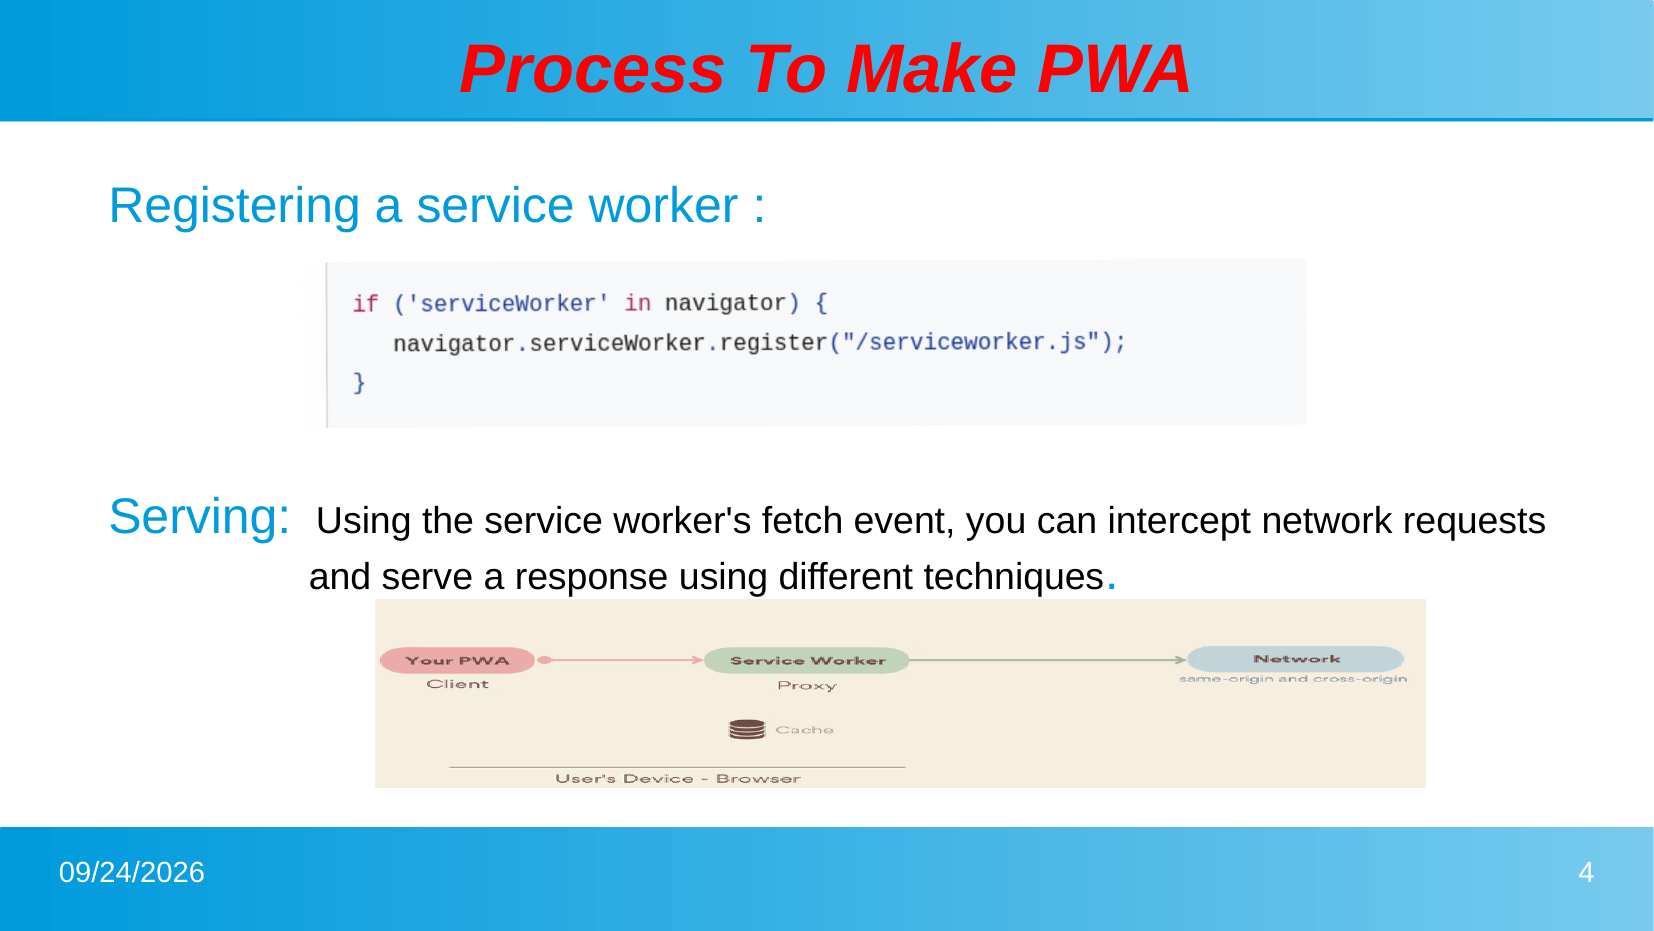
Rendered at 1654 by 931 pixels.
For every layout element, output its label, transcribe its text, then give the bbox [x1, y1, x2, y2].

picture [300, 259, 1307, 428]
list Registering a service worker : Serving: Using the service worker's fetch event, you can intercept network requests and serve a response using different techniques. [37, 177, 1613, 826]
title Process To Make PWA [59, 29, 1595, 108]
picture [375, 599, 1426, 788]
